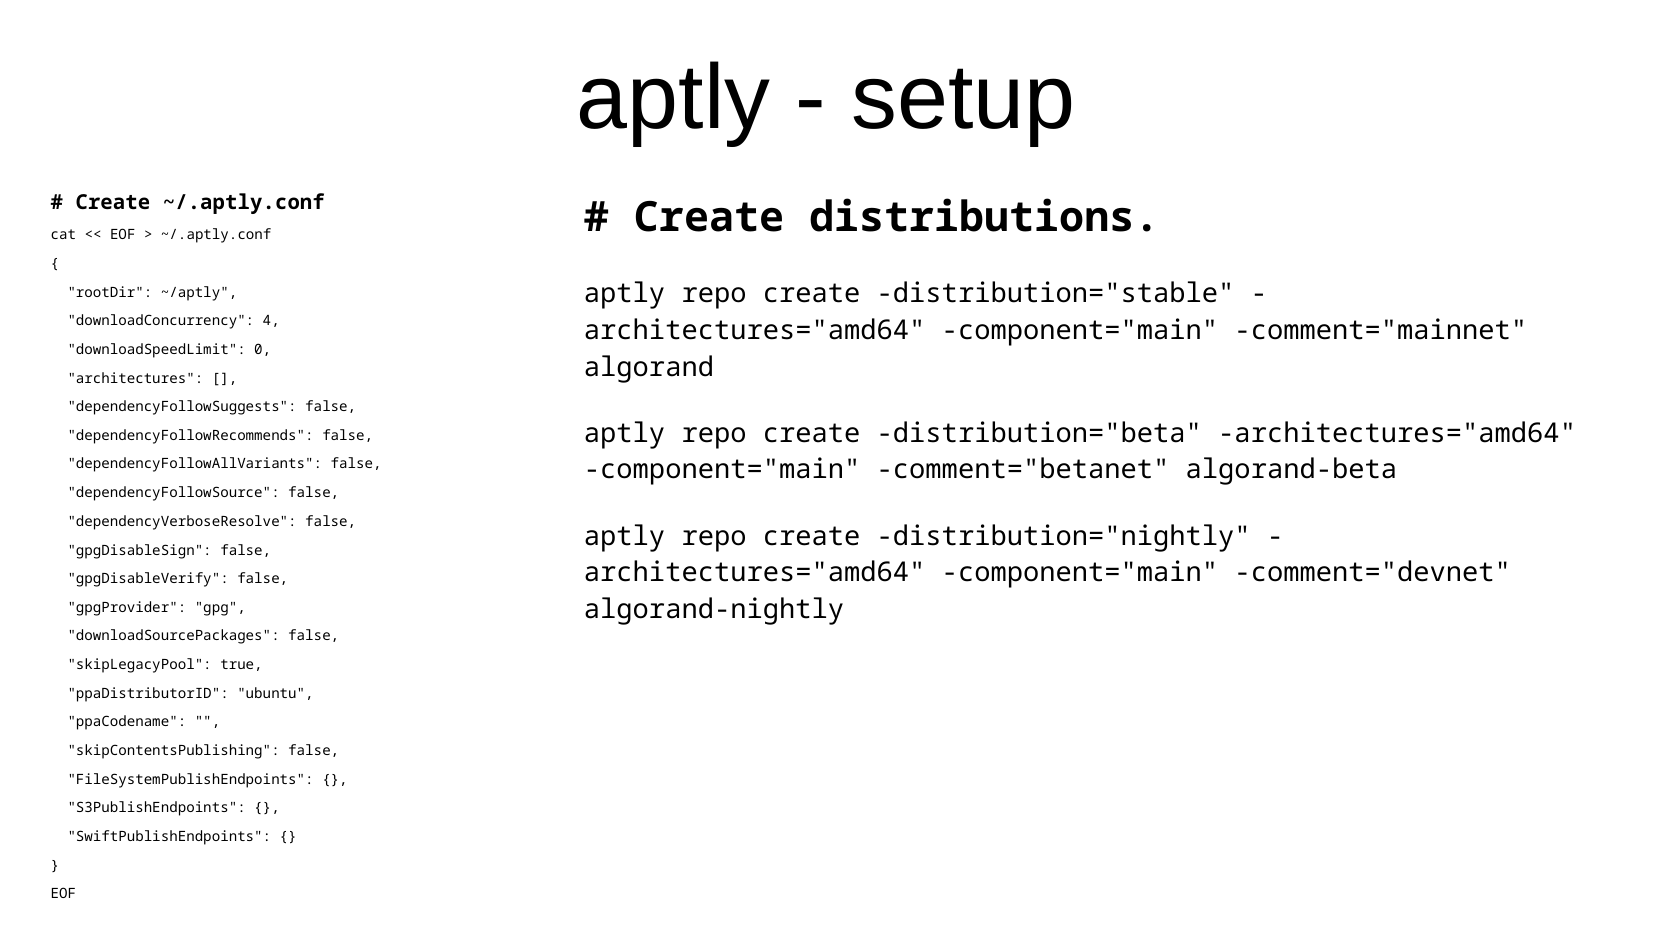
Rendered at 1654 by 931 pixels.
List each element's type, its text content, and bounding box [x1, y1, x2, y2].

list # Create distributions. aptly repo create -distribution="stable" -architectures="amd64" -component="main" -comment="mainnet" algorand aptly repo create -distribution="beta" -architectures="amd64" -component="main" -comment="betanet" algorand-beta aptly repo create -distribution="nightly" -architectures="amd64" -component="main" -comment="devnet" algorand-nightly [513, 187, 1603, 910]
list # Create ~/.aptly.conf cat << EOF > ~/.aptly.conf { "rootDir": ~/aptly", "downloadConcurrency": 4, "downloadSpeedLimit": 0, "architectures": [], "dependencyFollowSuggests": false, "dependencyFollowRecommends": false, "dependencyFollowAllVariants": false, "dependencyFollowSource": false, "dependencyVerboseResolve": false, "gpgDisableSign": false, "gpgDisableVerify": false, "gpgProvider": "gpg", "downloadSourcePackages": false, "skipLegacyPool": true, "ppaDistributorID": "ubuntu", "ppaCodename": "", "skipContentsPublishing": false, "FileSystemPublishEndpoints": {}, "S3PublishEndpoints": {}, "SwiftPublishEndpoints": {} } EOF [28, 187, 508, 910]
title aptly - setup [82, 19, 1571, 175]
